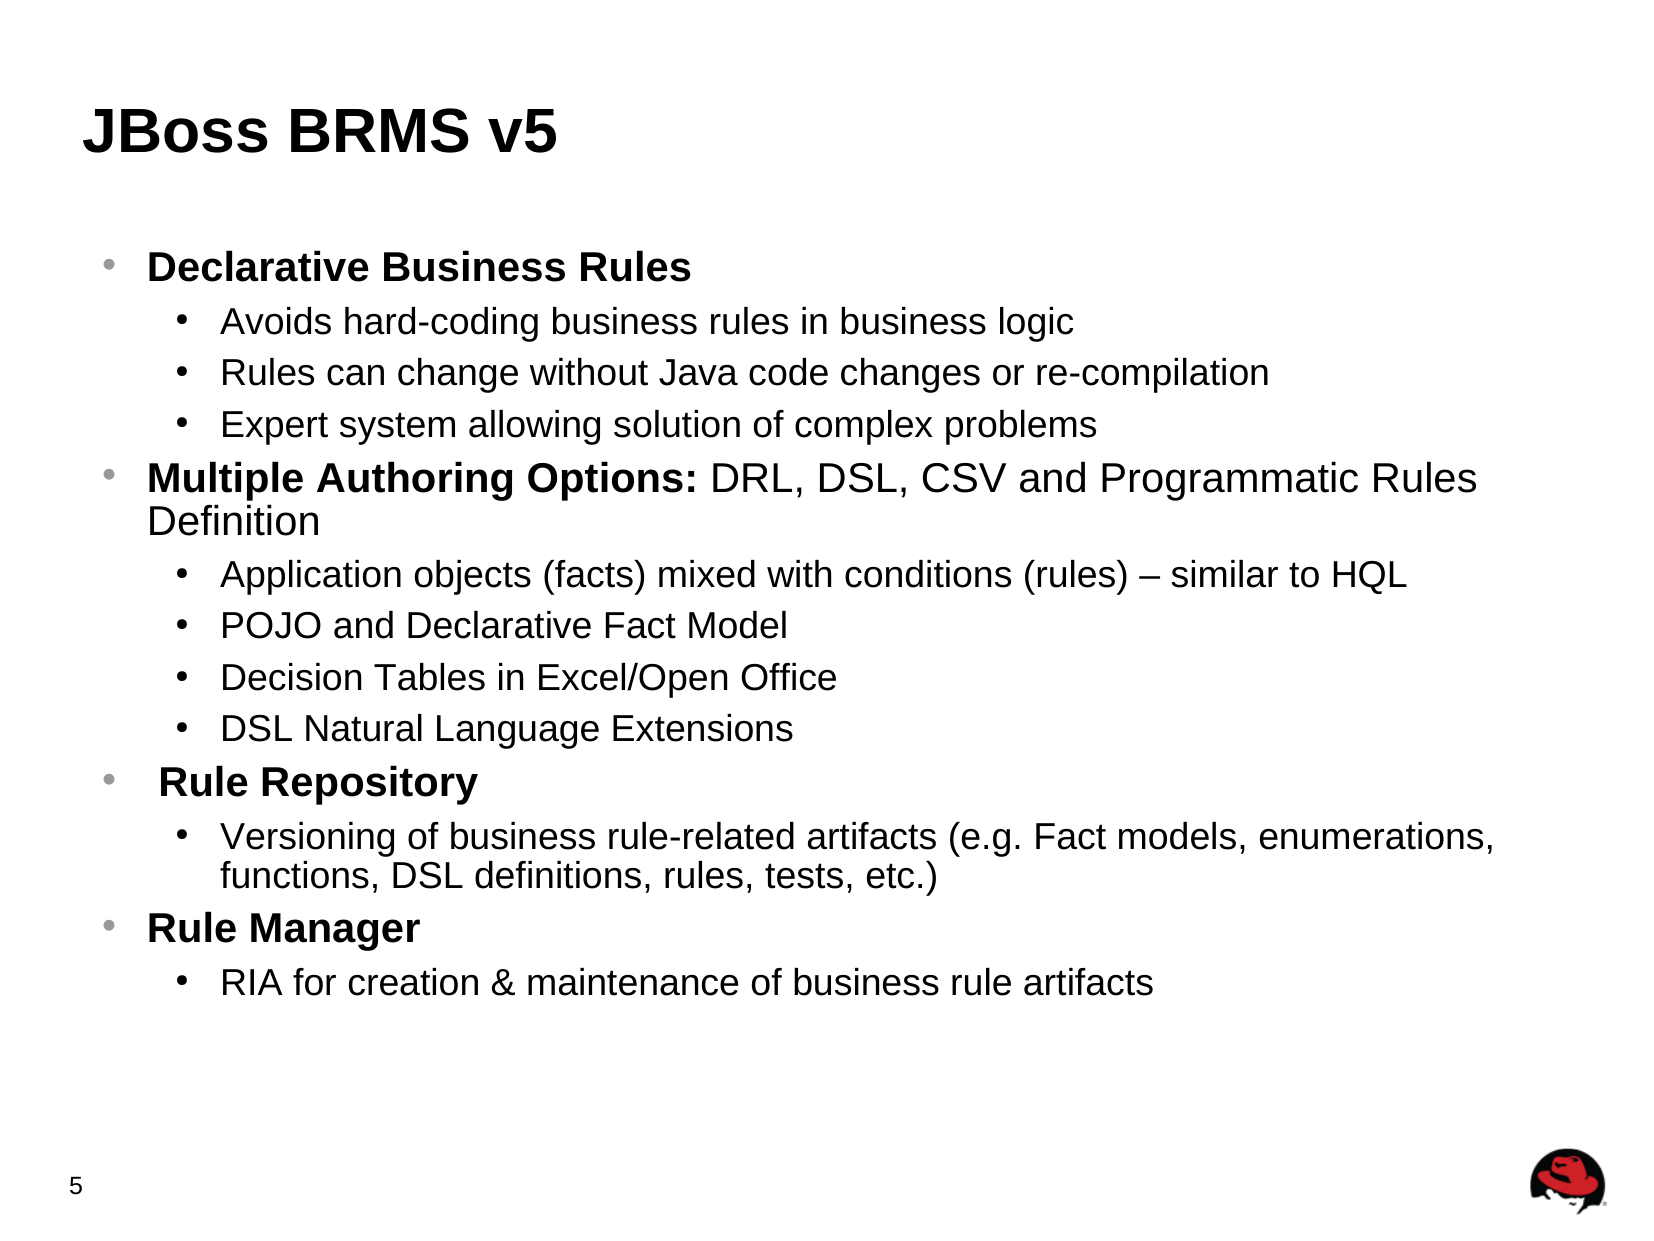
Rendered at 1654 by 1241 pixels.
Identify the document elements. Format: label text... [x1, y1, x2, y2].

title JBoss BRMS v5 [82, 37, 1571, 226]
text_box Declarative Business Rules Avoids hard-coding business rules in business logic Rules can change without Java code changes or re-compilation Expert system allowing solution of complex problems Multiple Authoring Options: DRL, DSL, CSV and Programmatic Rules Definition Application objects (facts) mixed with conditions (rules) – similar to HQL POJO and Declarative Fact Model Decision Tables in Excel/Open Office DSL Natural Language Extensions Rule Repository Versioning of business rule-related artifacts (e.g. Fact models, enumerations, functions, DSL definitions, rules, tests, etc.) Rule Manager RIA for creation & maintenance of business rule artifacts [86, 244, 1575, 1068]
picture [1529, 1146, 1613, 1224]
